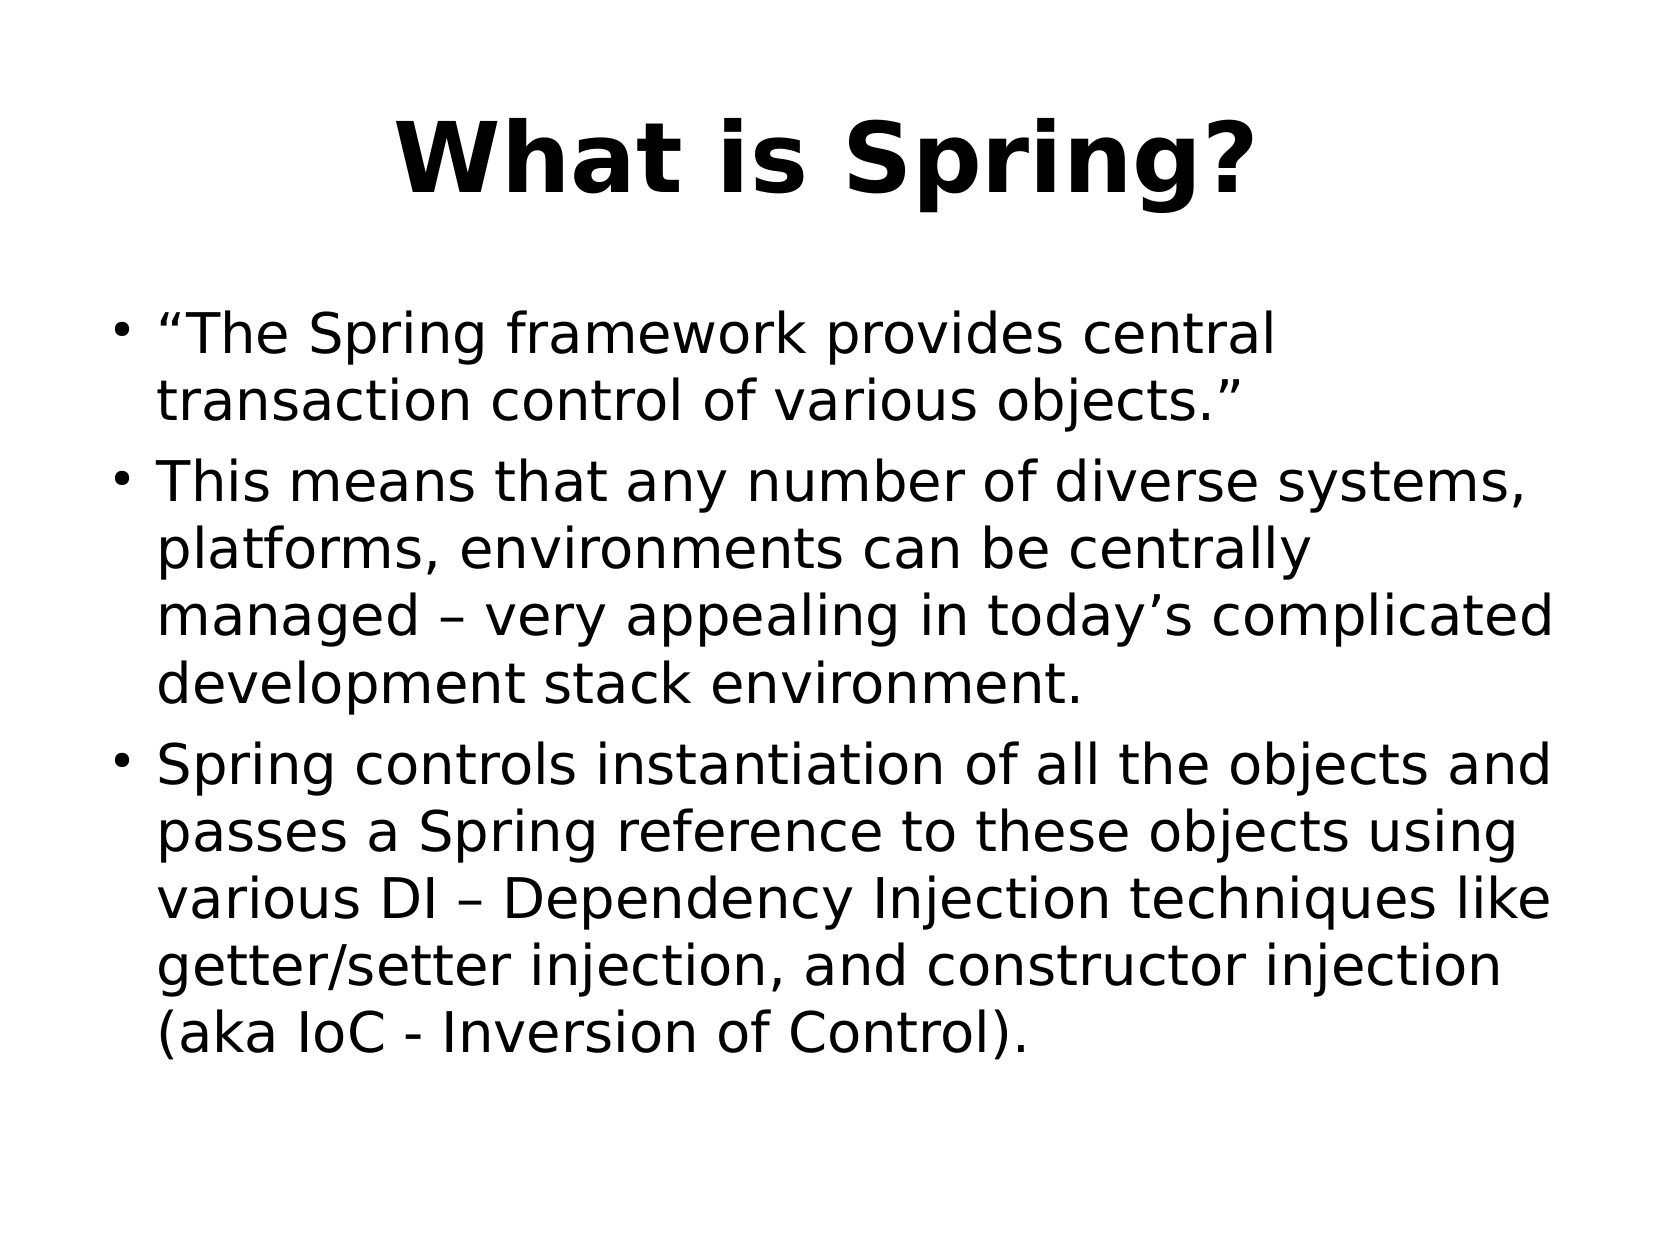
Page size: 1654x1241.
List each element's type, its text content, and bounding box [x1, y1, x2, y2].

title What is Spring? [82, 49, 1571, 257]
list “The Spring framework provides central transaction control of various objects.” This means that any number of diverse systems, platforms, environments can be centrally managed – very appealing in today’s complicated development stack environment. Spring controls instantiation of all the objects and passes a Spring reference to these objects using various DI – Dependency Injection techniques like getter/setter injection, and constructor injection (aka IoC - Inversion of Control). [82, 289, 1571, 1108]
